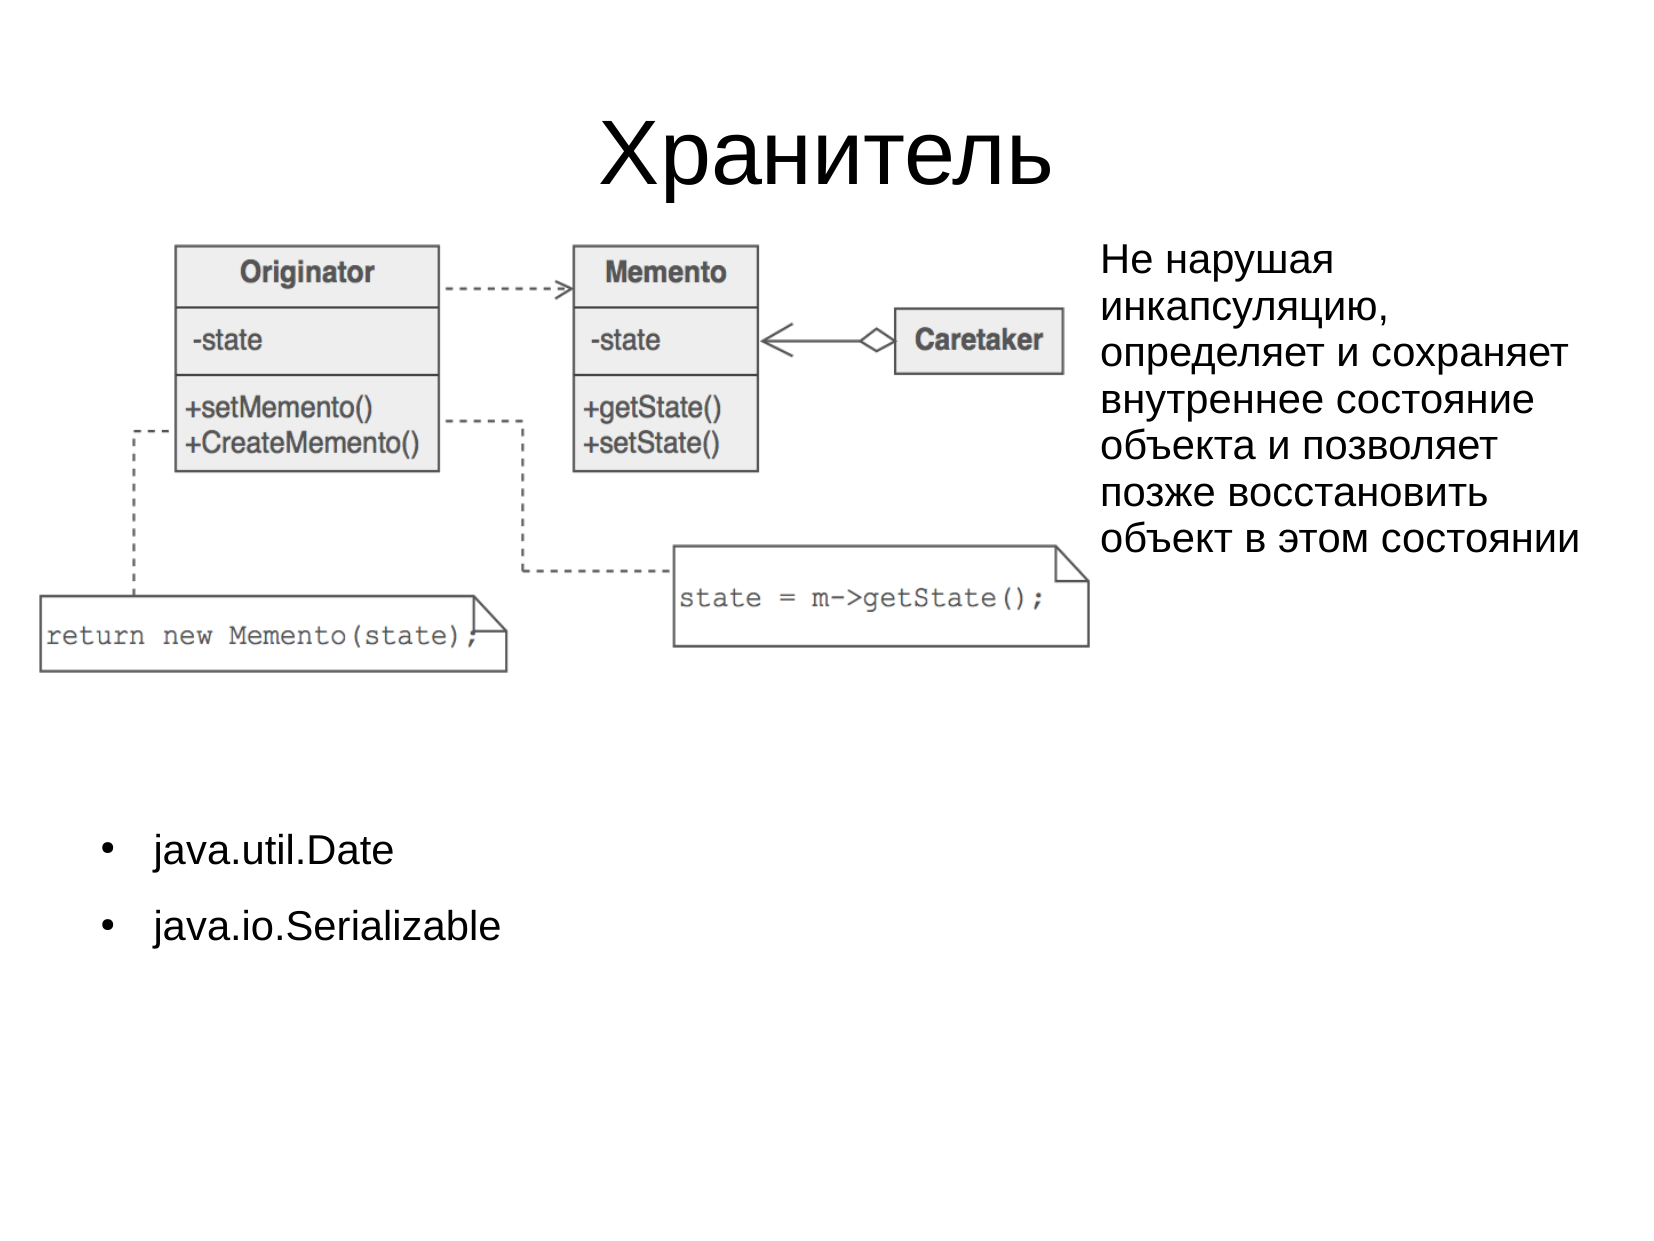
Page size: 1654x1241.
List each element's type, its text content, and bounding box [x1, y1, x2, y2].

picture [35, 240, 1092, 676]
list java.util.Date java.io.Serializable [82, 826, 1571, 1097]
title Хранитель [82, 49, 1571, 240]
text_box Не нарушая инкапсуляцию, определяет и сохраняет внутреннее состояние объекта и позволяет позже восстановить объект в этом состоянии [1085, 228, 1626, 616]
